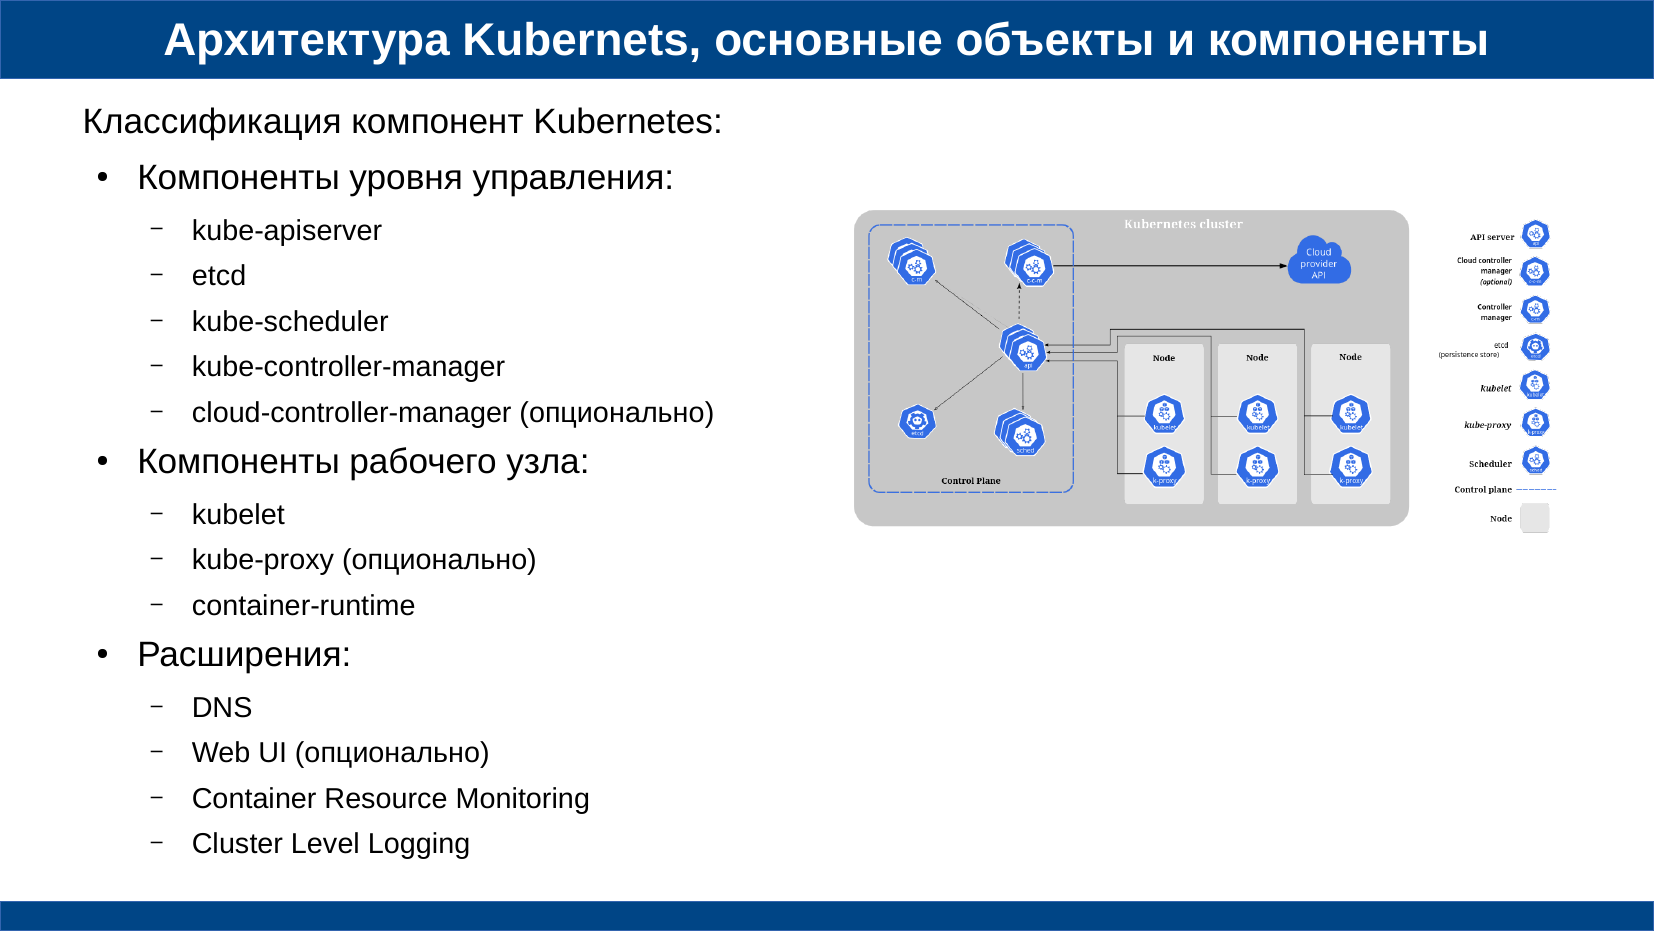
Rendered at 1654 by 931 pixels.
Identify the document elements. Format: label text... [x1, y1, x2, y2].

picture [845, 101, 1572, 641]
list Классификация компонент Kubernetes: Компоненты уровня управления: kube-apiserver etcd kube-scheduler kube-controller-manager cloud-controller-manager (опционально) Компоненты рабочего узла: kubelet kube-proxy (опционально) container-runtime Расширения: DNS Web UI (опционально) Container Resource Monitoring Cluster Level Logging [82, 101, 809, 871]
title Архитектура Kubernets, основные объекты и компоненты [0, 0, 1654, 79]
